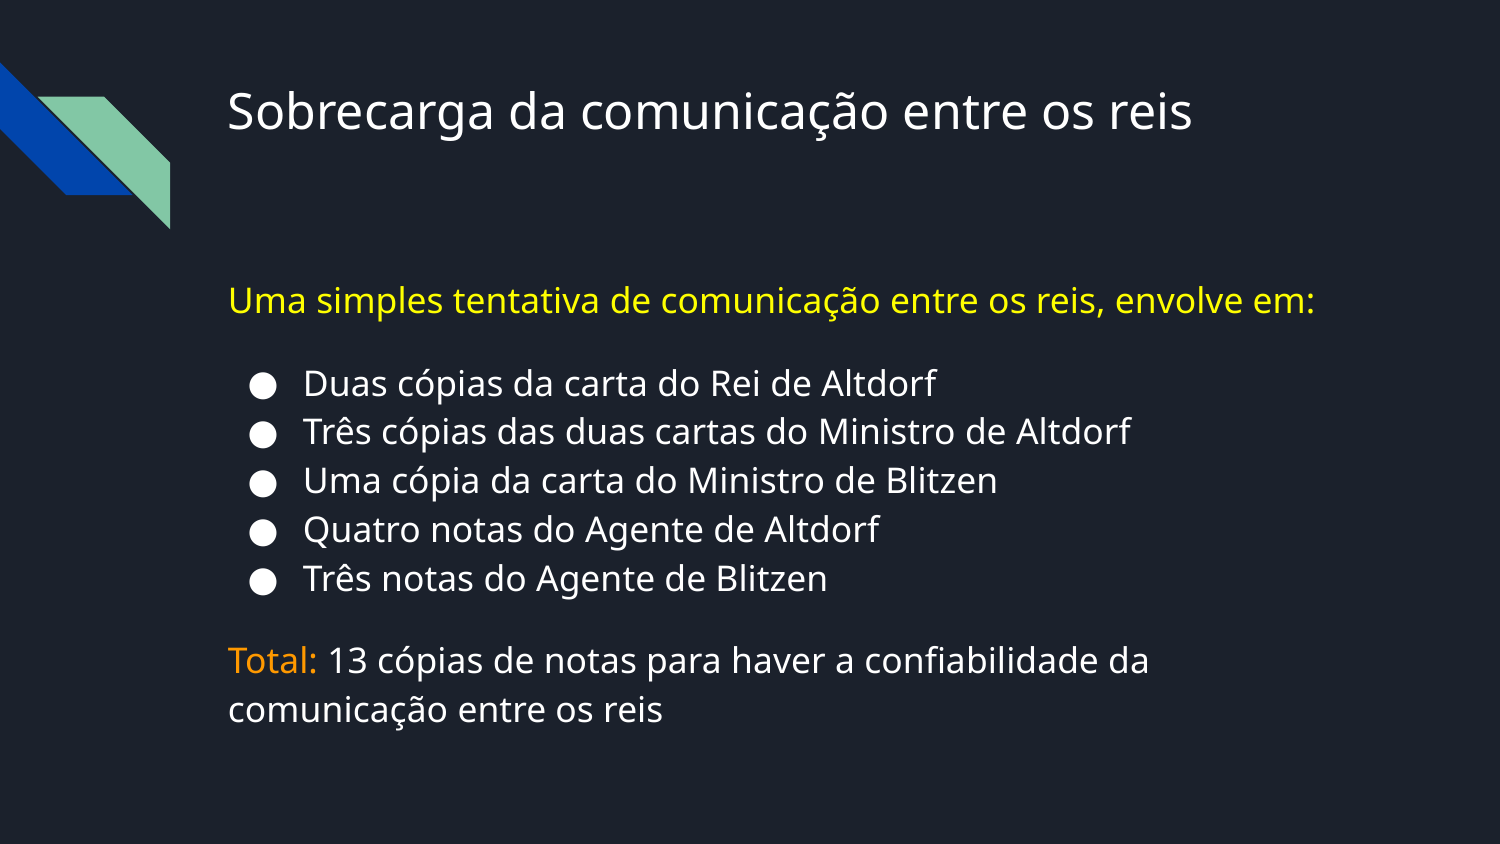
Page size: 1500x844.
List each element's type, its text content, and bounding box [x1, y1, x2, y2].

title Sobrecarga da comunicação entre os reis [212, 64, 1368, 215]
list Uma simples tentativa de comunicação entre os reis, envolve em: Duas cópias da carta do Rei de Altdorf Três cópias das duas cartas do Ministro de Altdorf Uma cópia da carta do Ministro de Blitzen Quatro notas do Agente de Altdorf Três notas do Agente de Blitzen Total: 13 cópias de notas para haver a confiabilidade da comunicação entre os reis [212, 257, 1368, 735]
